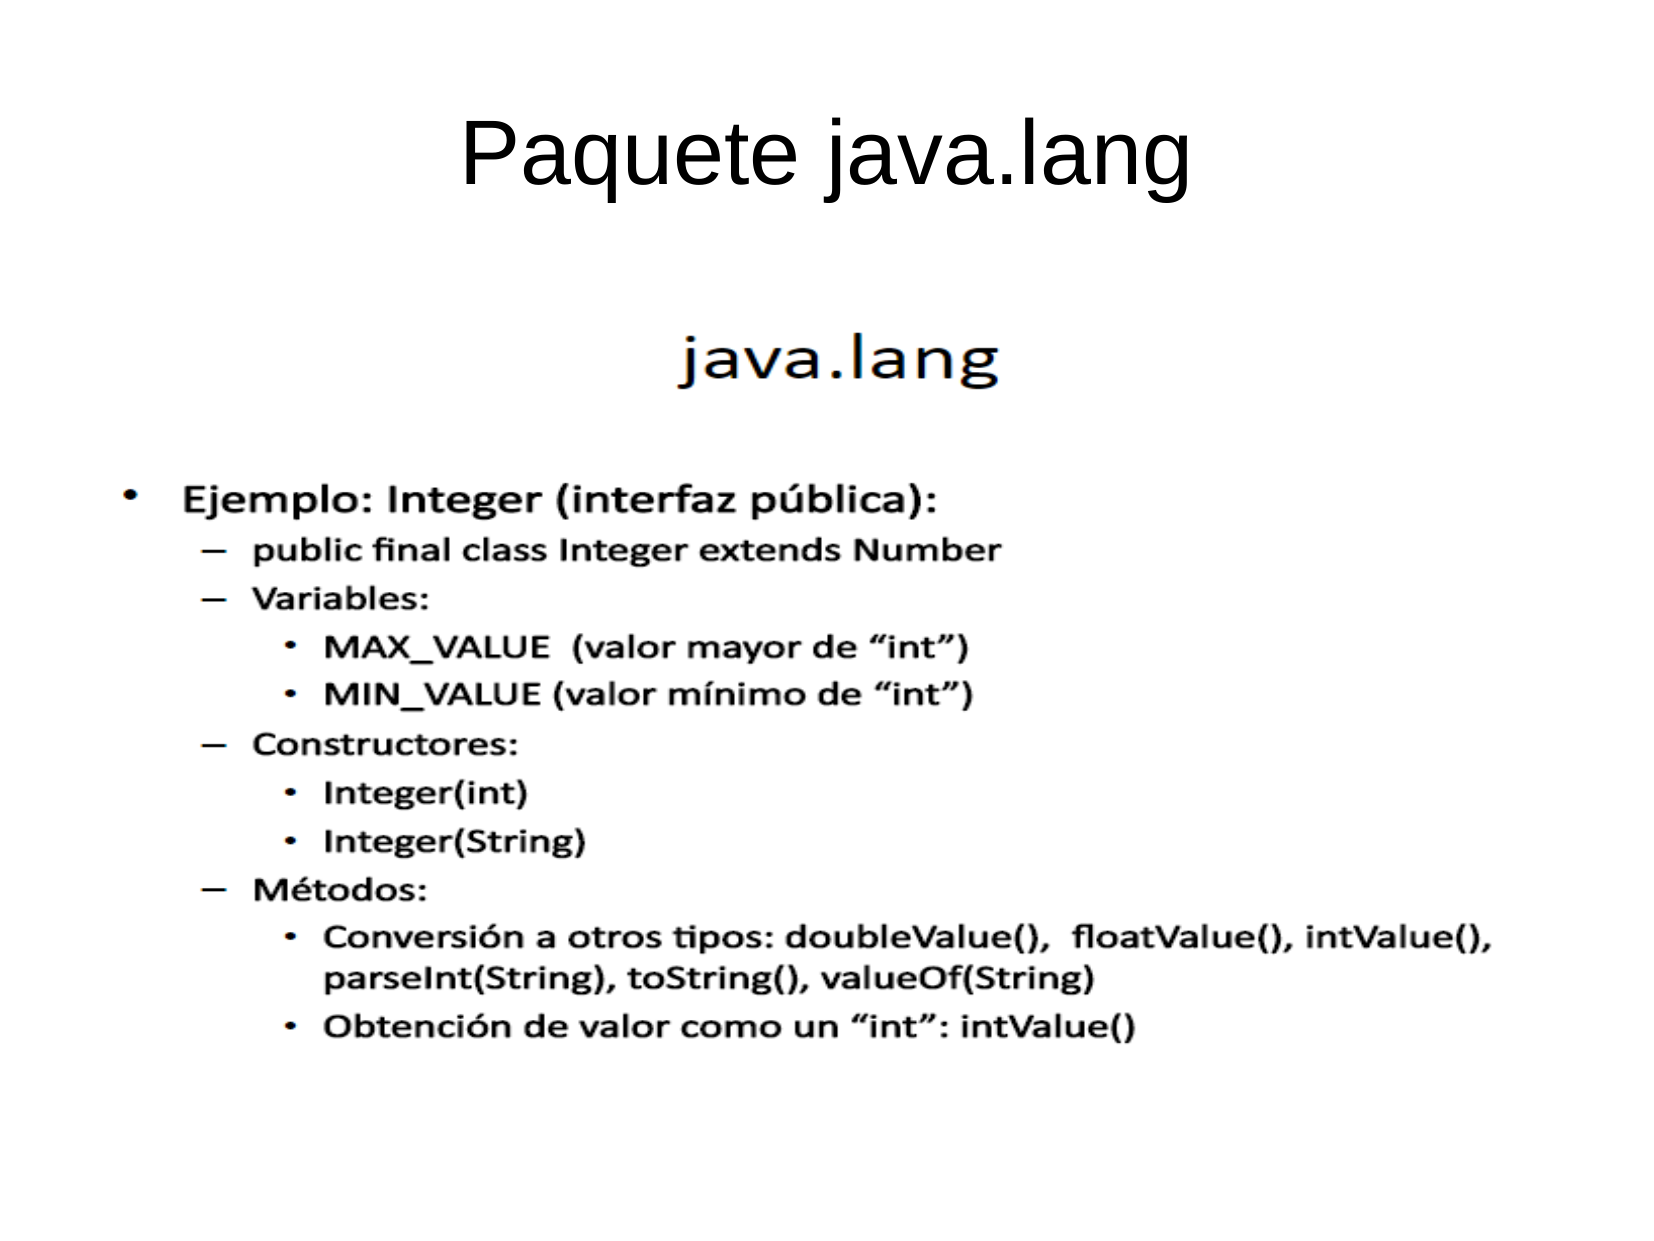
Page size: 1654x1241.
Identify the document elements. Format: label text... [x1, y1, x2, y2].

title Paquete java.lang [82, 49, 1571, 257]
picture [118, 324, 1536, 1063]
